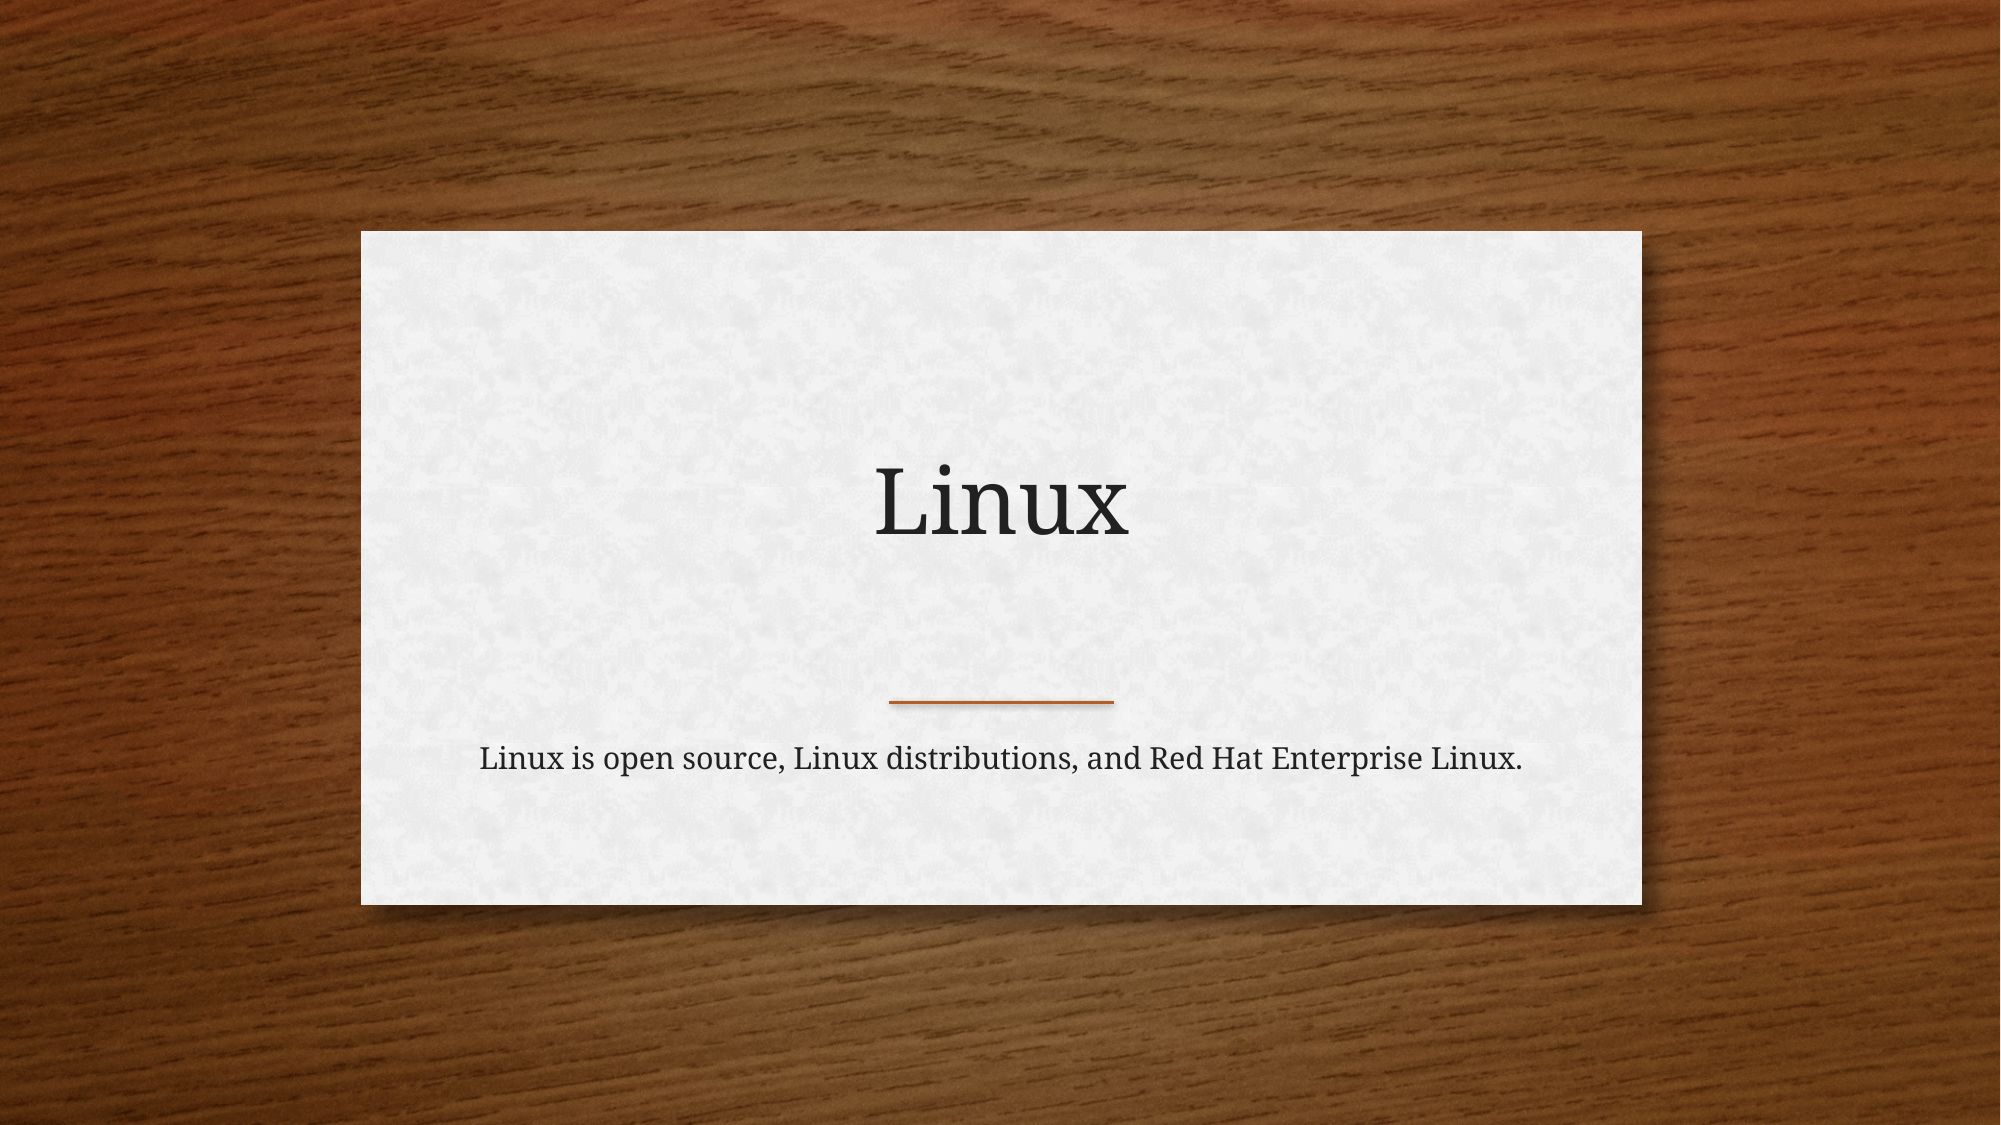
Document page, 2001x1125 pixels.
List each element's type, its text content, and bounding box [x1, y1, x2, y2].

text_box Linux is open source, Linux distributions, and Red Hat Enterprise Linux. [442, 732, 1561, 817]
text_box Linux [442, 306, 1561, 693]
text_box [0, 0, 2000, 1125]
